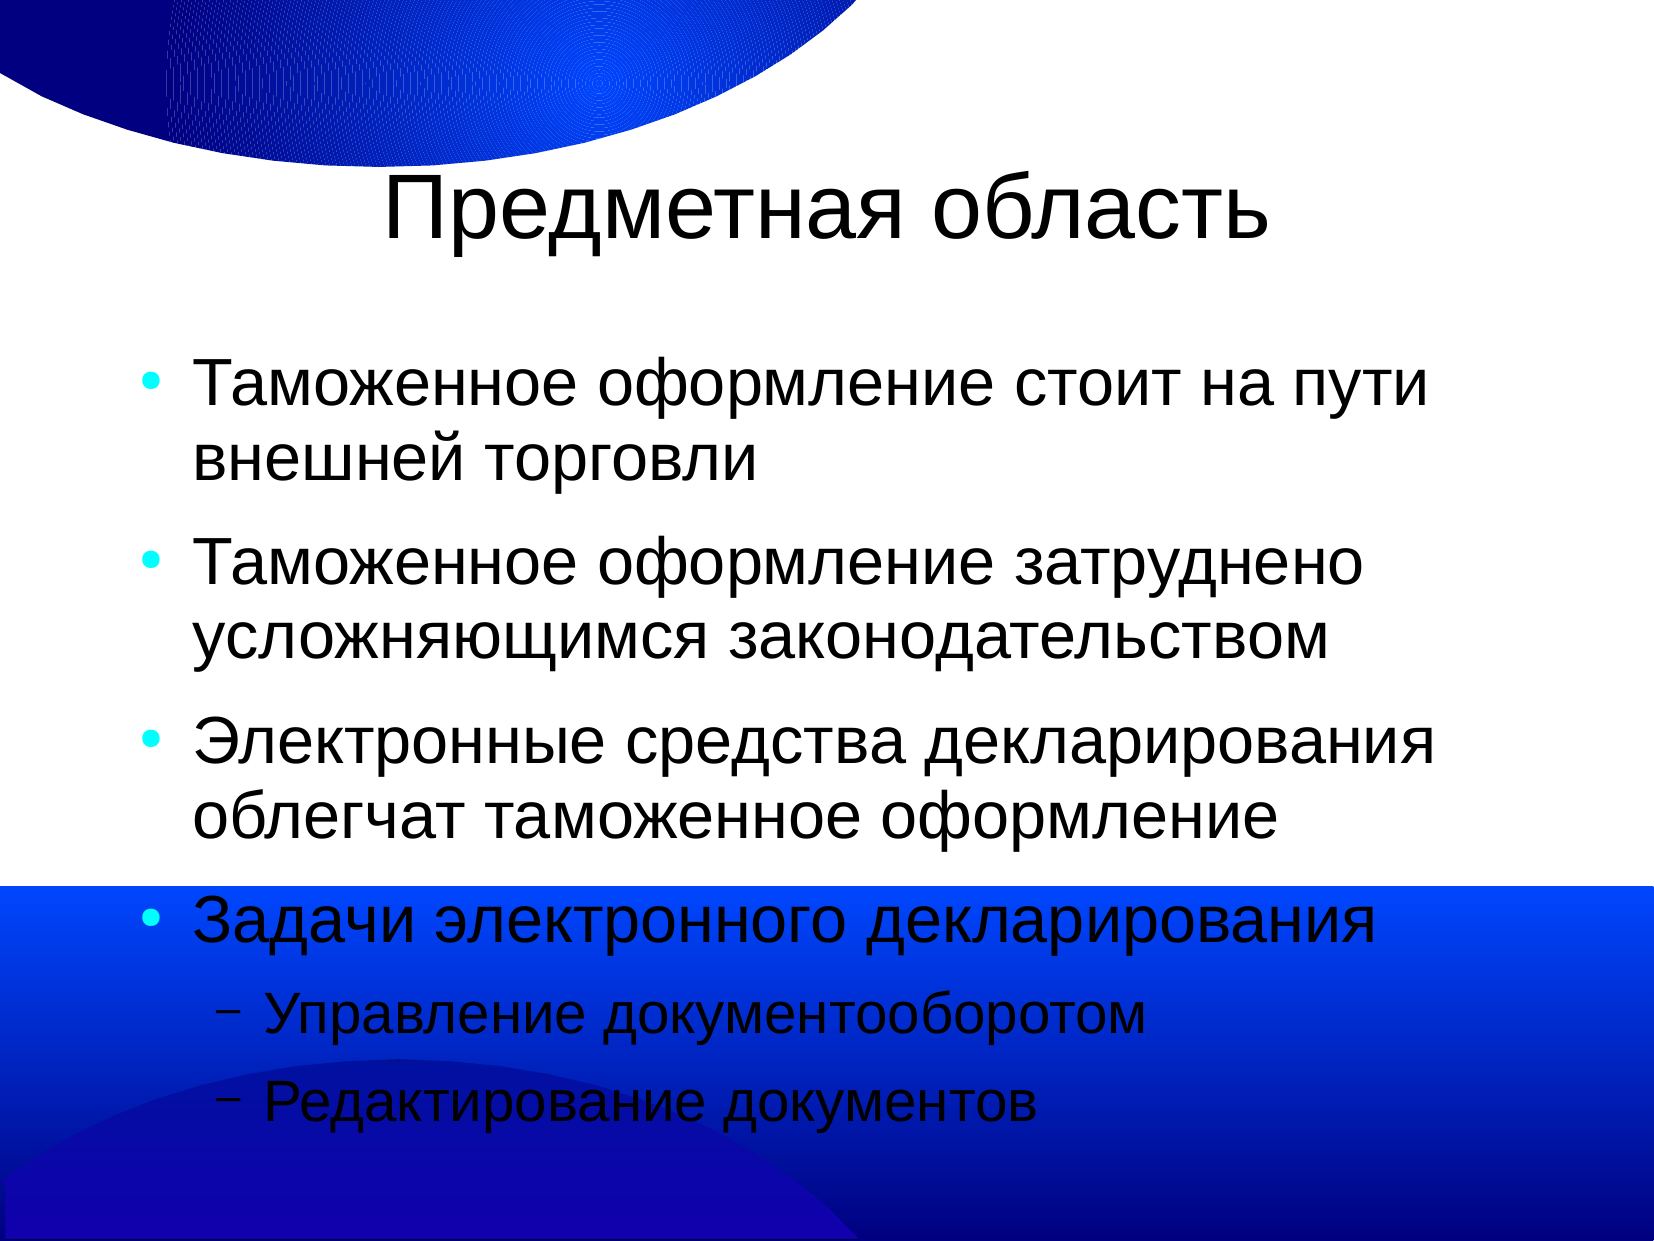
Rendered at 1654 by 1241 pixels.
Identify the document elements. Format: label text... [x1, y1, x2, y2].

title Предметная область [121, 102, 1534, 311]
list Таможенное оформление стоит на пути внешней торговли Таможенное оформление затруднено усложняющимся законодательством Электронные средства декларирования облегчат таможенное оформление Задачи электронного декларирования Управление документооборотом Редактирование документов [121, 344, 1534, 1149]
